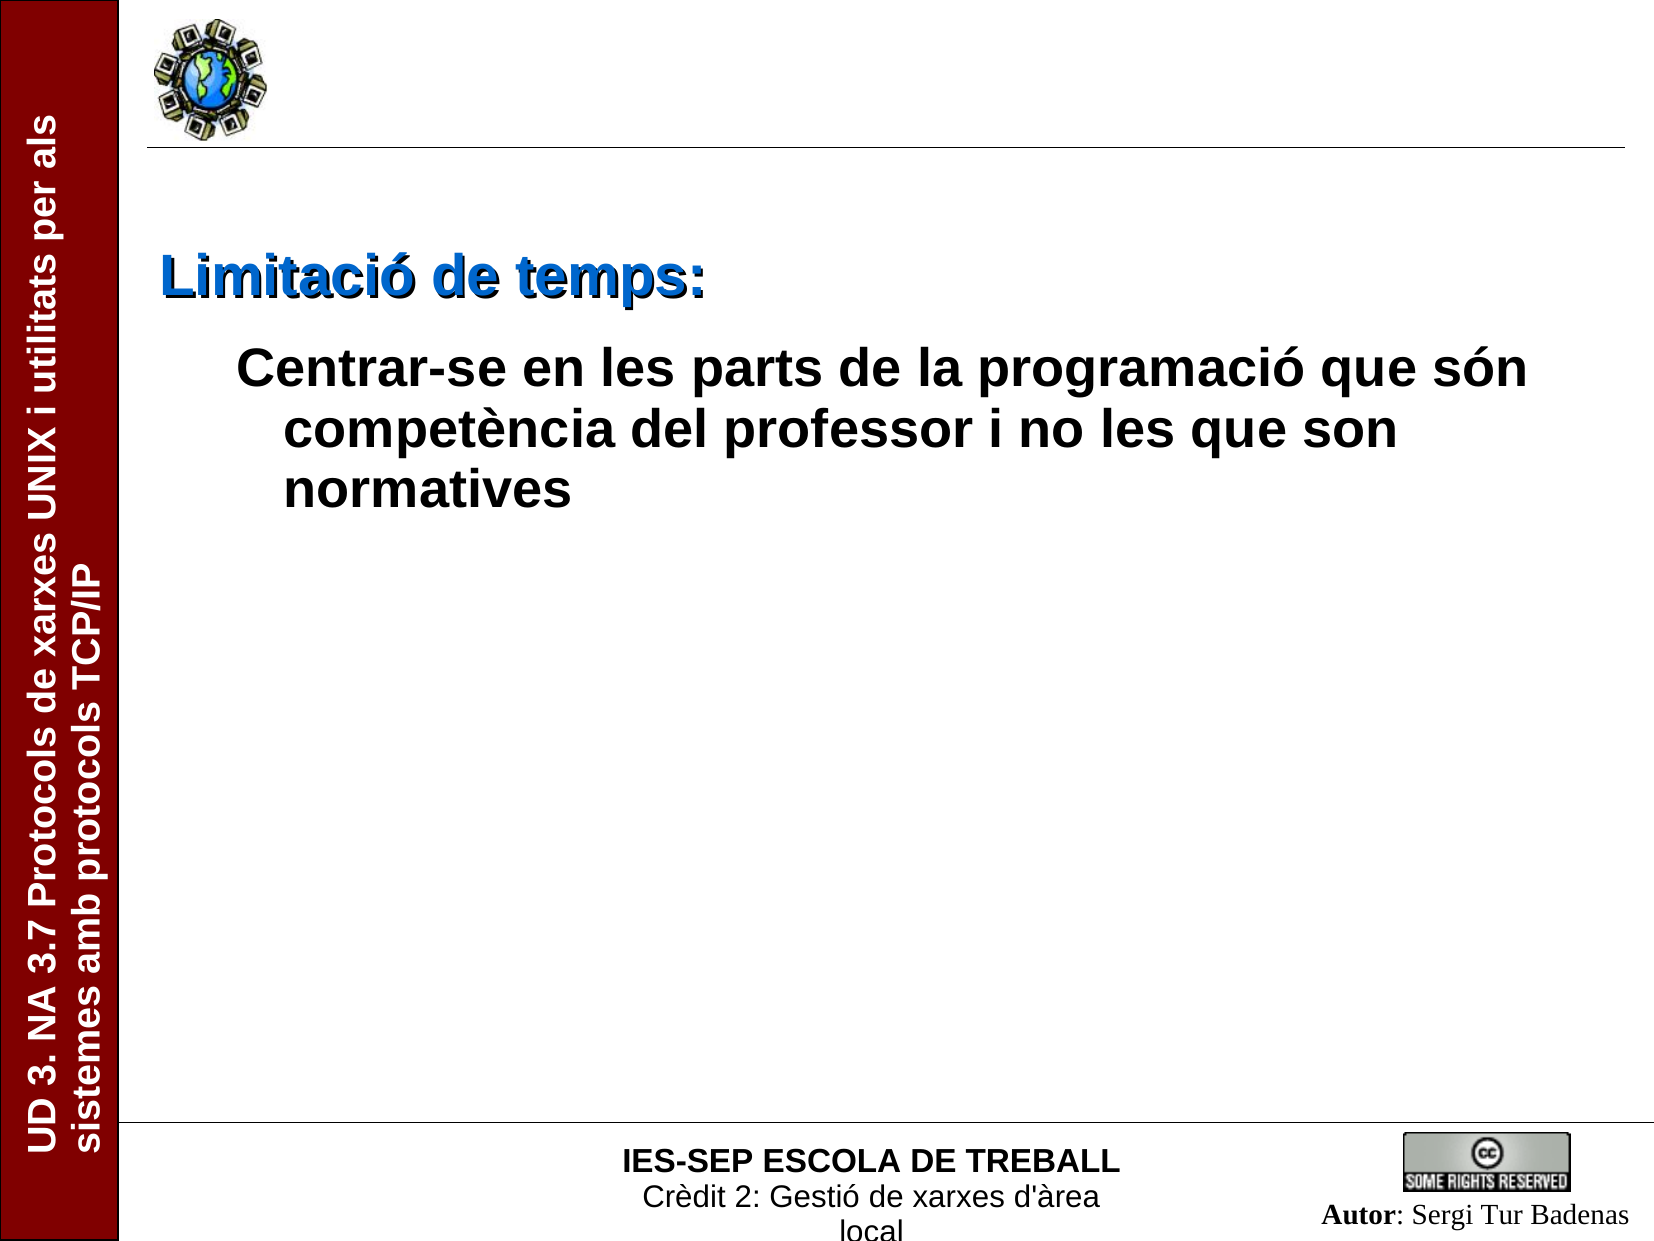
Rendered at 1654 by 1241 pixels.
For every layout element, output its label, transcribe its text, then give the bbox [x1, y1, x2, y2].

picture [154, 19, 268, 142]
picture [1403, 1132, 1571, 1192]
list Limitació de temps: Centrar-se en les parts de la programació que són competència del professor i no les que son normatives [141, 242, 1630, 1078]
